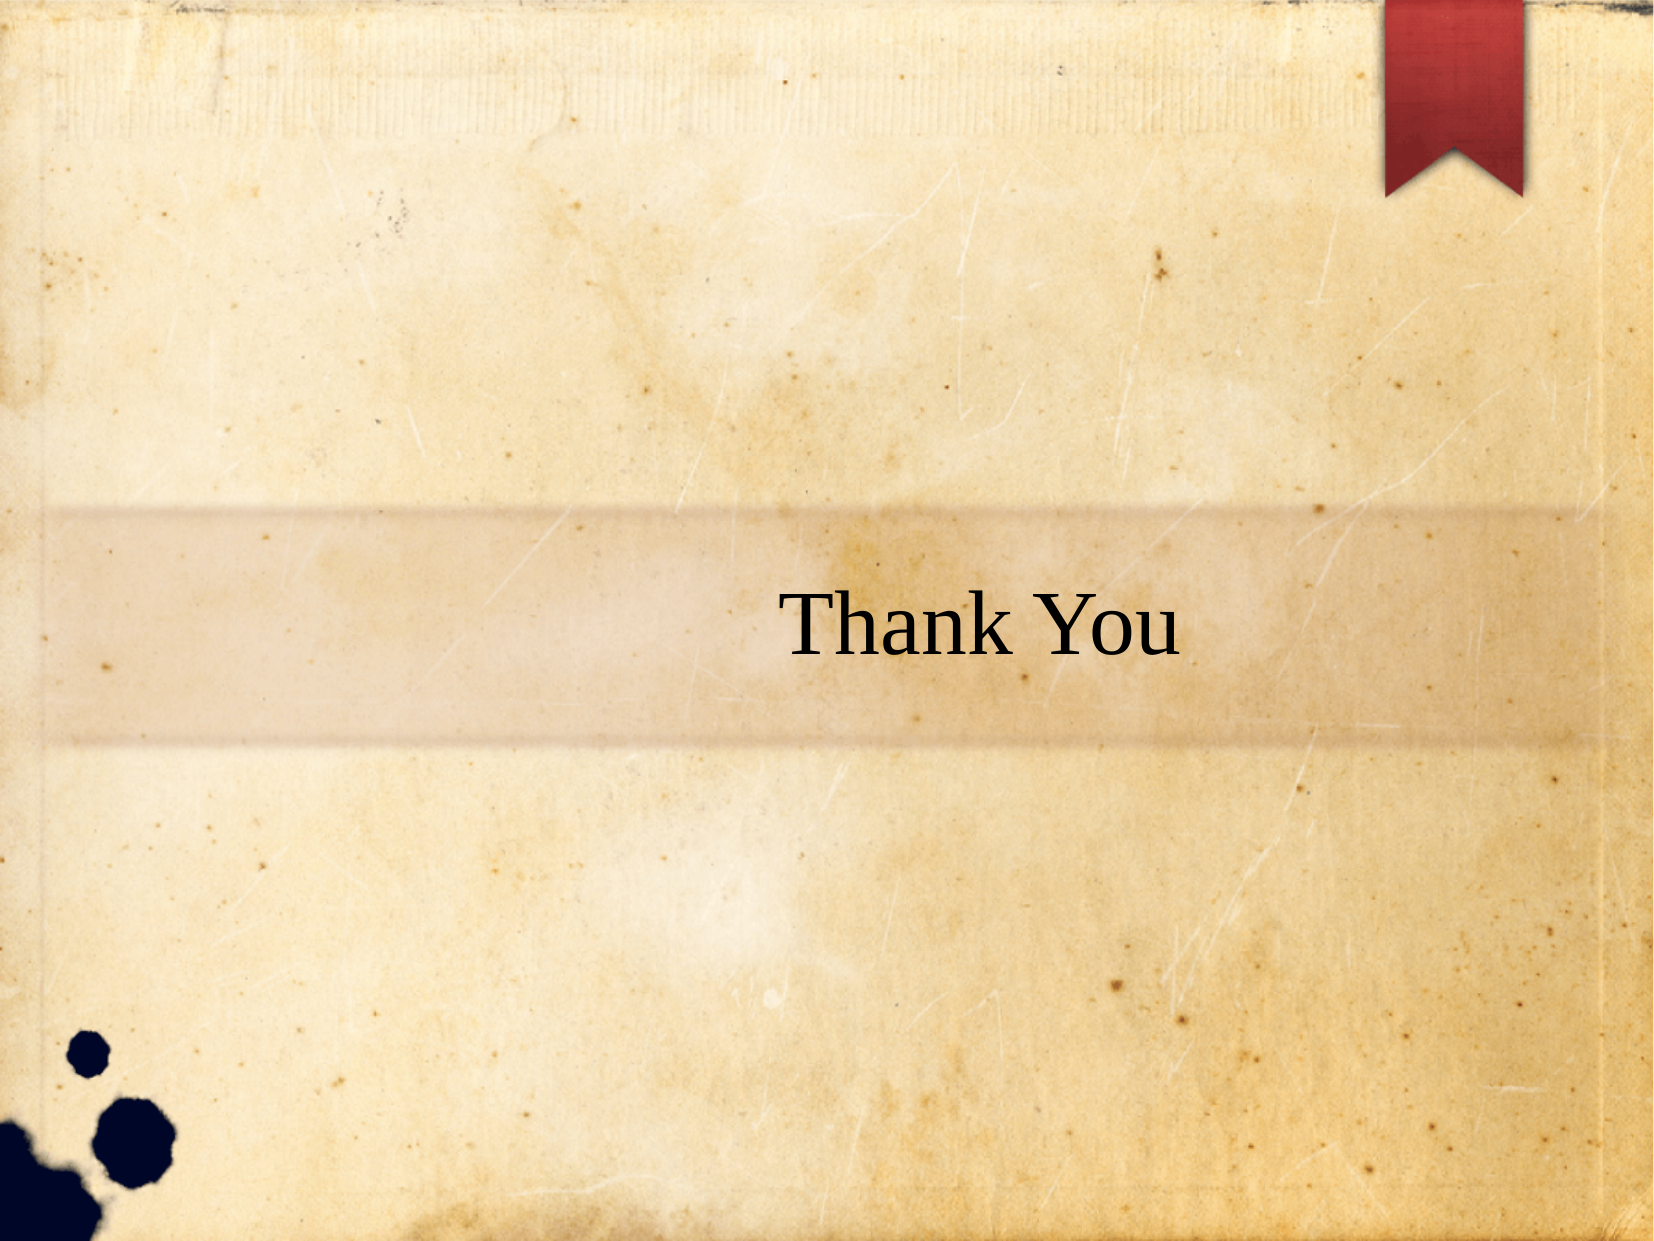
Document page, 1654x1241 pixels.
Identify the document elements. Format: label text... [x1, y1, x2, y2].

picture [0, 0, 1654, 1241]
title Thank You [431, 519, 1530, 727]
